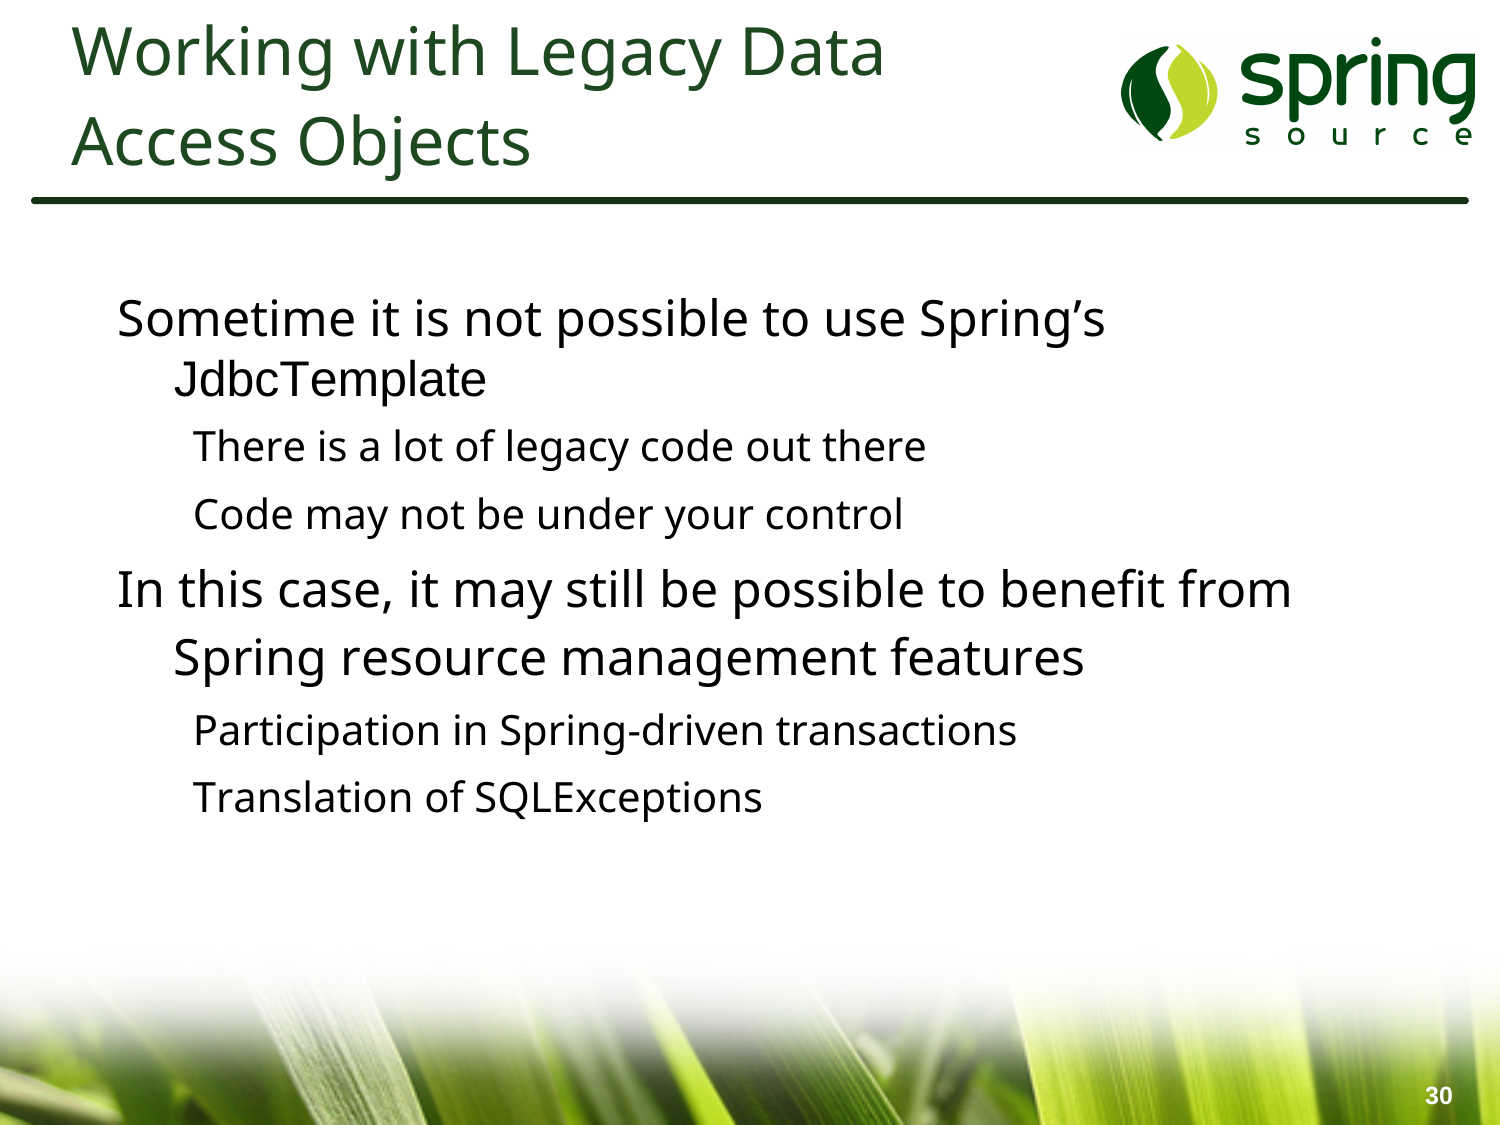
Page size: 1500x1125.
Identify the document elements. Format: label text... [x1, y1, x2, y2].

picture [0, 944, 1500, 1125]
title Working with Legacy Data Access Objects [56, 5, 1089, 184]
picture [1121, 37, 1475, 145]
list Sometime it is not possible to use Spring’s JdbcTemplate There is a lot of legacy code out there Code may not be under your control In this case, it may still be possible to benefit from Spring resource management features Participation in Spring-driven transactions Translation of SQLExceptions [103, 275, 1394, 938]
